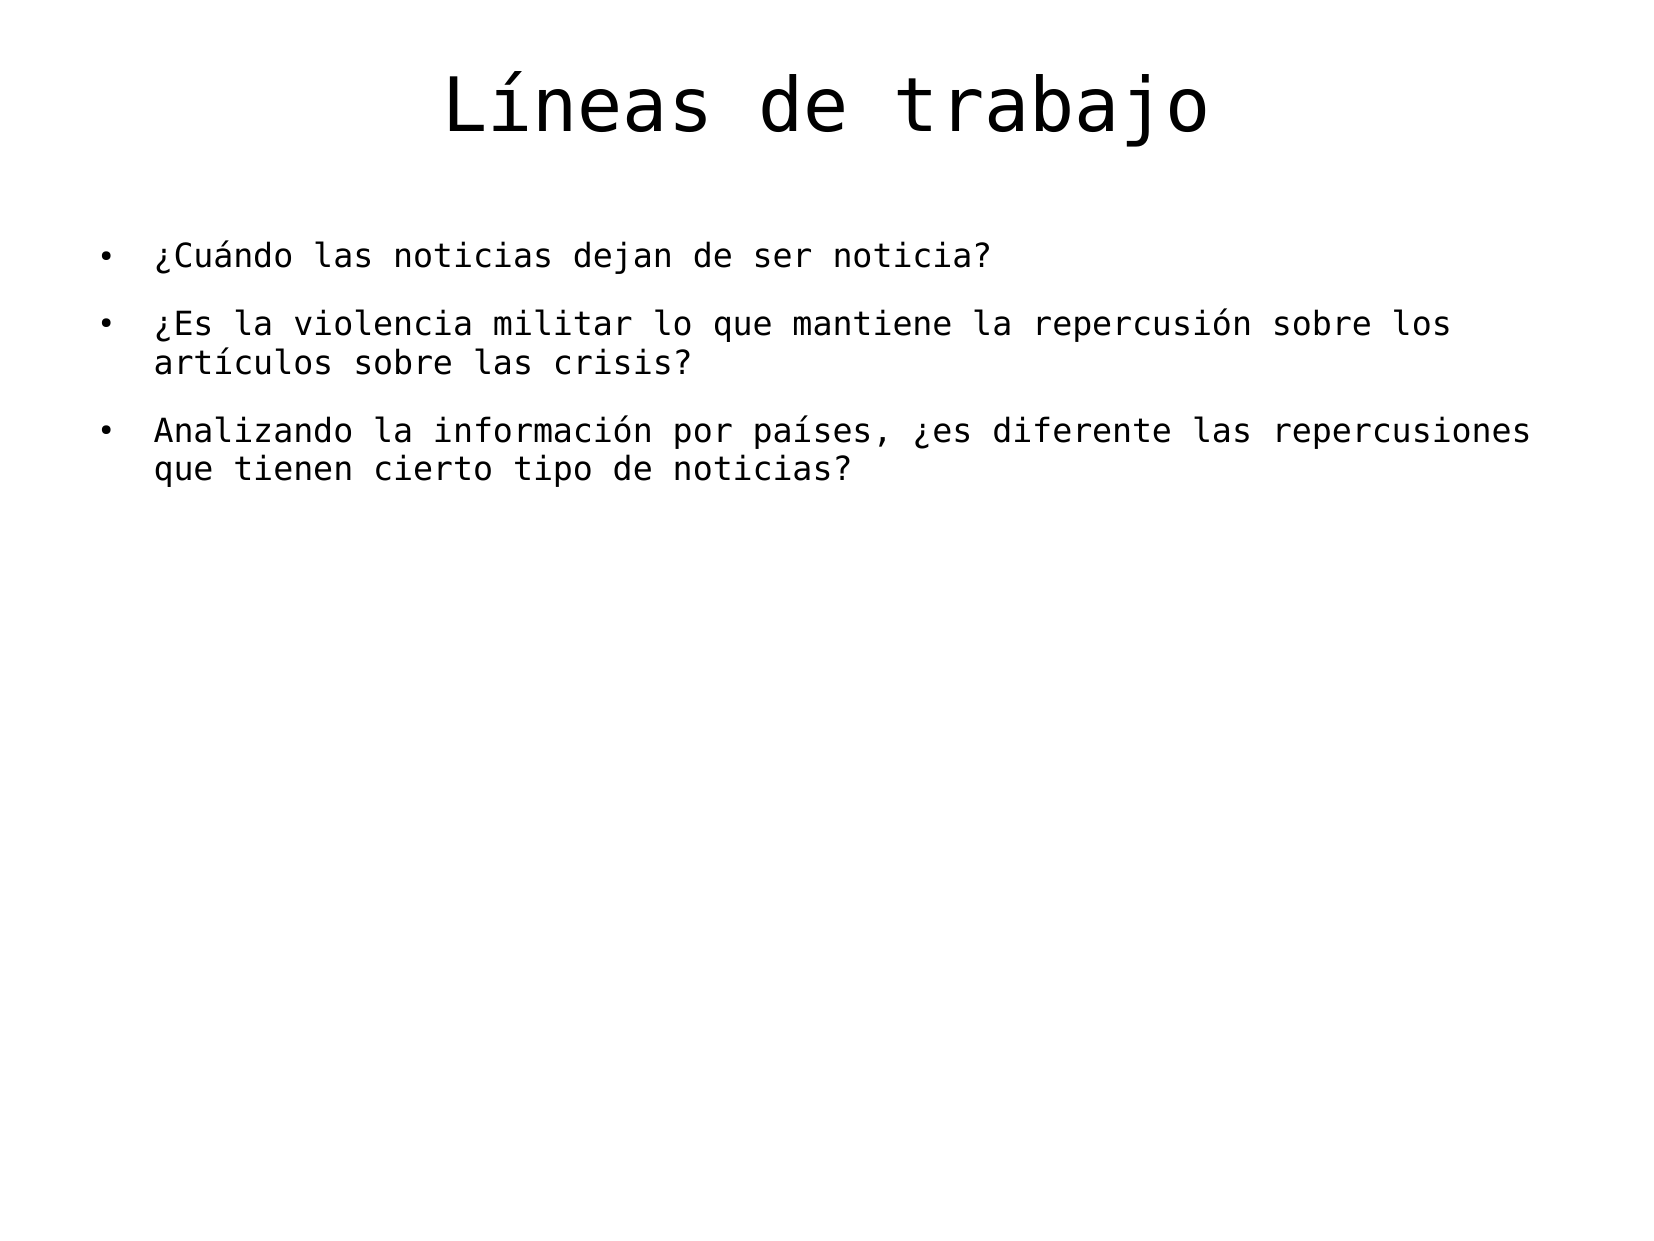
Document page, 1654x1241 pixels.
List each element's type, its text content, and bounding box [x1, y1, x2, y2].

title Líneas de trabajo [82, 2, 1571, 210]
list ¿Cuándo las noticias dejan de ser noticia? ¿Es la violencia militar lo que mantiene la repercusión sobre los artículos sobre las crisis? Analizando la información por países, ¿es diferente las repercusiones que tienen cierto tipo de noticias? [82, 237, 1571, 1016]
